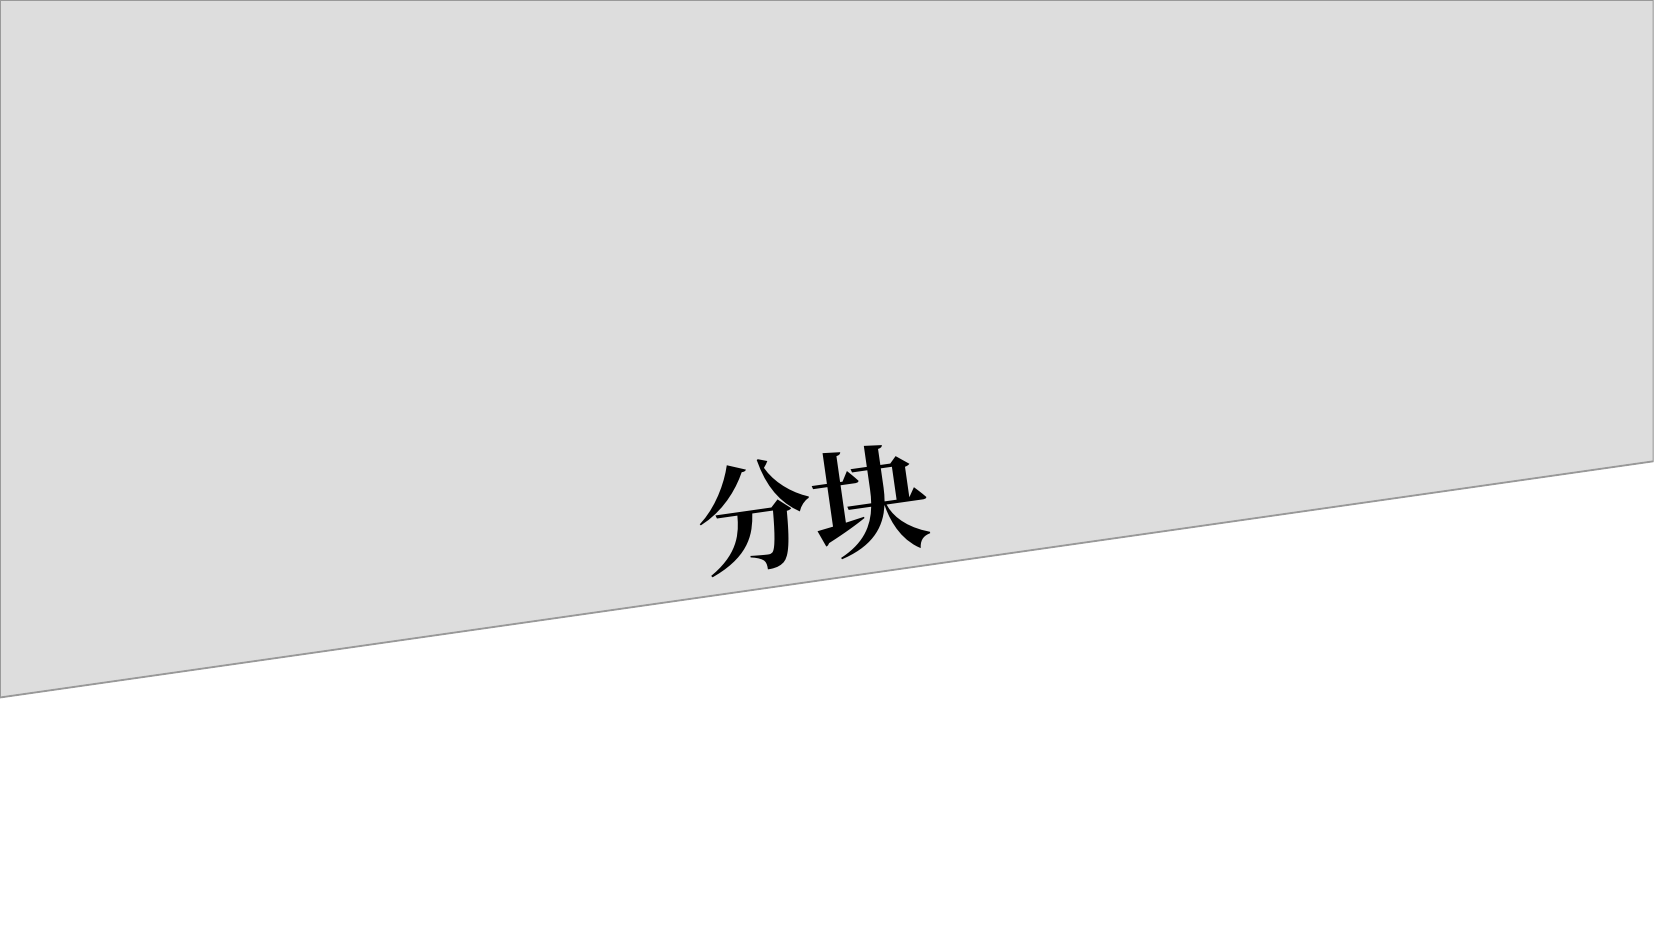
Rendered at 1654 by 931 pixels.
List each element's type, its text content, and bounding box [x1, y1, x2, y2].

text_box [100, 478, 1546, 782]
title 分块 [62, 267, 1562, 737]
